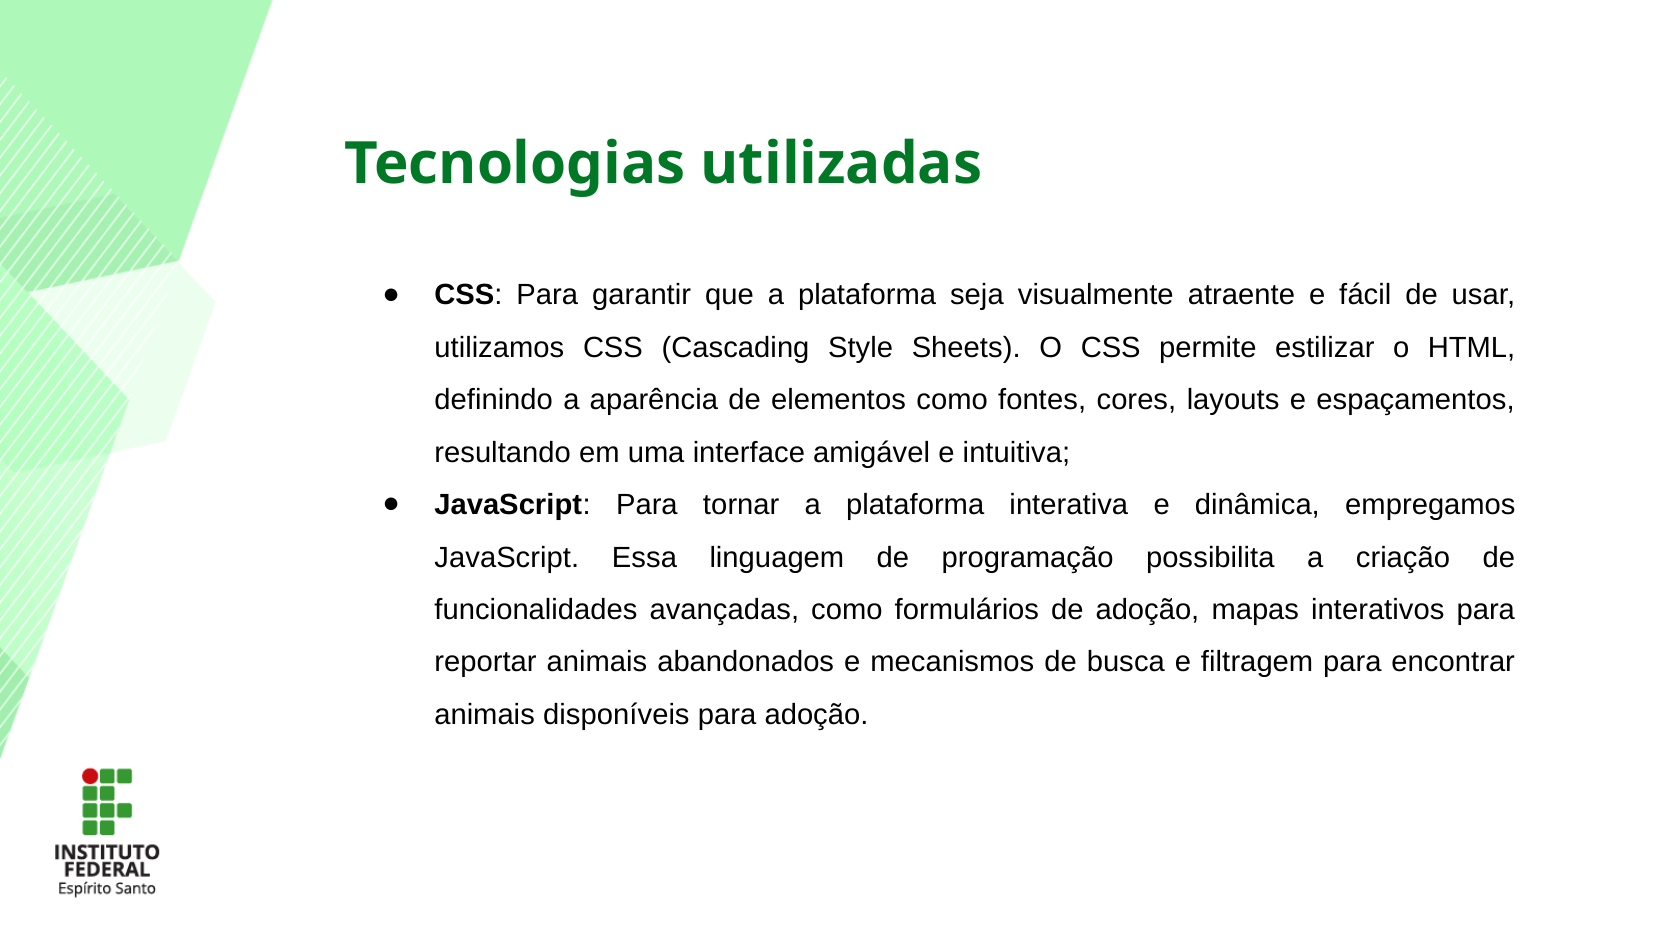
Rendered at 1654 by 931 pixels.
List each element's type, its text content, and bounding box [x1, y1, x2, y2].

picture [0, 0, 1654, 931]
text_box CSS: Para garantir que a plataforma seja visualmente atraente e fácil de usar, utilizamos CSS (Cascading Style Sheets). O CSS permite estilizar o HTML, definindo a aparência de elementos como fontes, cores, layouts e espaçamentos, resultando em uma interface amigável e intuitiva; JavaScript: Para tornar a plataforma interativa e dinâmica, empregamos JavaScript. Essa linguagem de programação possibilita a criação de funcionalidades avançadas, como formulários de adoção, mapas interativos para reportar animais abandonados e mecanismos de busca e filtragem para encontrar animais disponíveis para adoção. [344, 250, 1532, 917]
text_box Tecnologias utilizadas [344, 117, 1396, 203]
